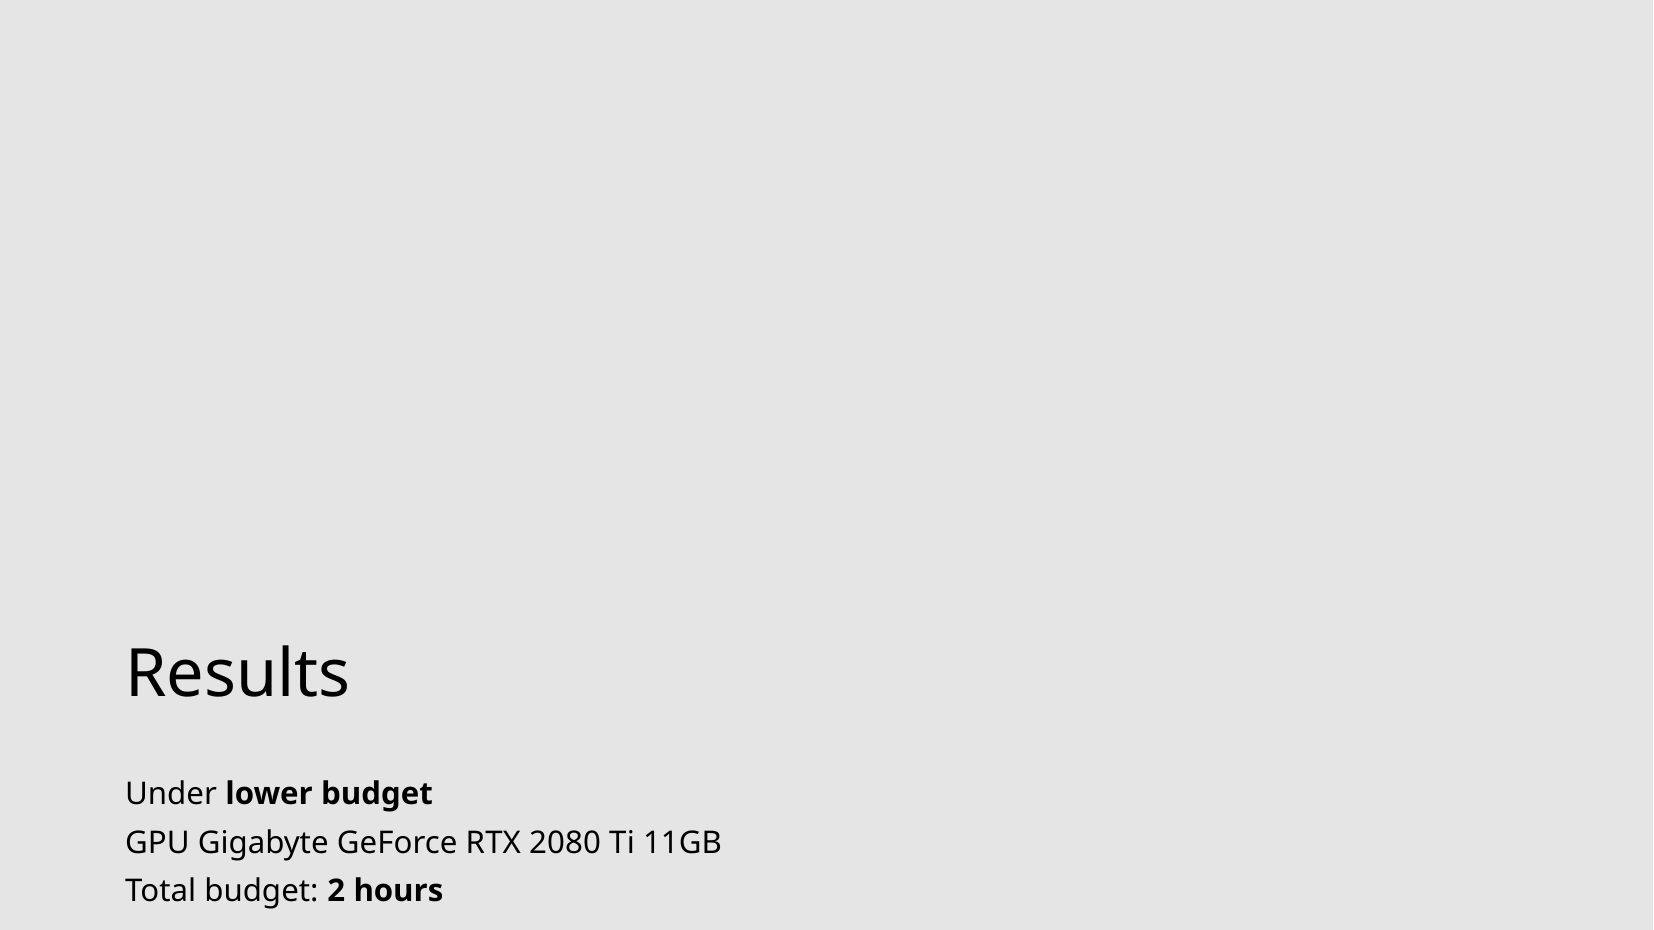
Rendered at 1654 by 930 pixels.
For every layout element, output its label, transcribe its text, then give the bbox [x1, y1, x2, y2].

text_box Results Under lower budget GPU Gigabyte GeForce RTX 2080 Ti 11GB Total budget: 2 hours [110, 617, 720, 873]
